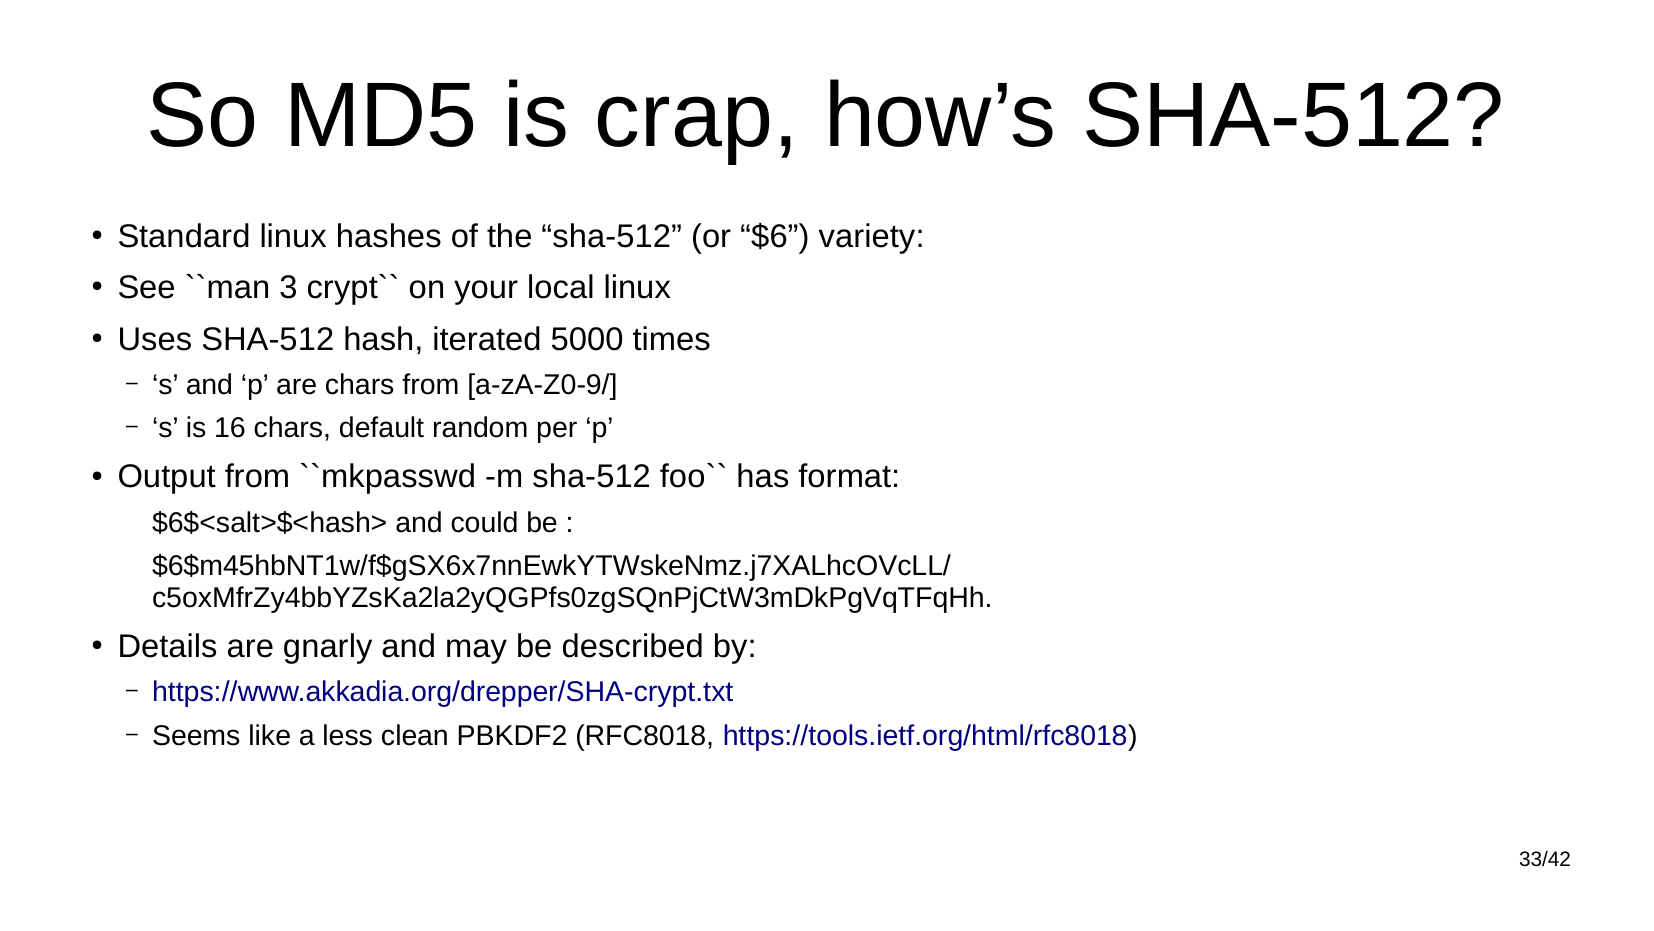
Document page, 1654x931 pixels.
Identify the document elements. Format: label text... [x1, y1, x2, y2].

title So MD5 is crap, how’s SHA-512? [82, 37, 1571, 193]
list Standard linux hashes of the “sha-512” (or “$6”) variety: See ``man 3 crypt`` on your local linux Uses SHA-512 hash, iterated 5000 times ‘s’ and ‘p’ are chars from [a-zA-Z0-9/] ‘s’ is 16 chars, default random per ‘p’ Output from ``mkpasswd -m sha-512 foo`` has format: $6$<salt>$<hash> and could be : $6$m45hbNT1w/f$gSX6x7nnEwkYTWskeNmz.j7XALhcOVcLL/c5oxMfrZy4bbYZsKa2la2yQGPfs0zgSQnPjCtW3mDkPgVqTFqHh. Details are gnarly and may be described by: https://www.akkadia.org/drepper/SHA-crypt.txt Seems like a less clean PBKDF2 (RFC8018, https://tools.ietf.org/html/rfc8018) [82, 217, 1571, 758]
